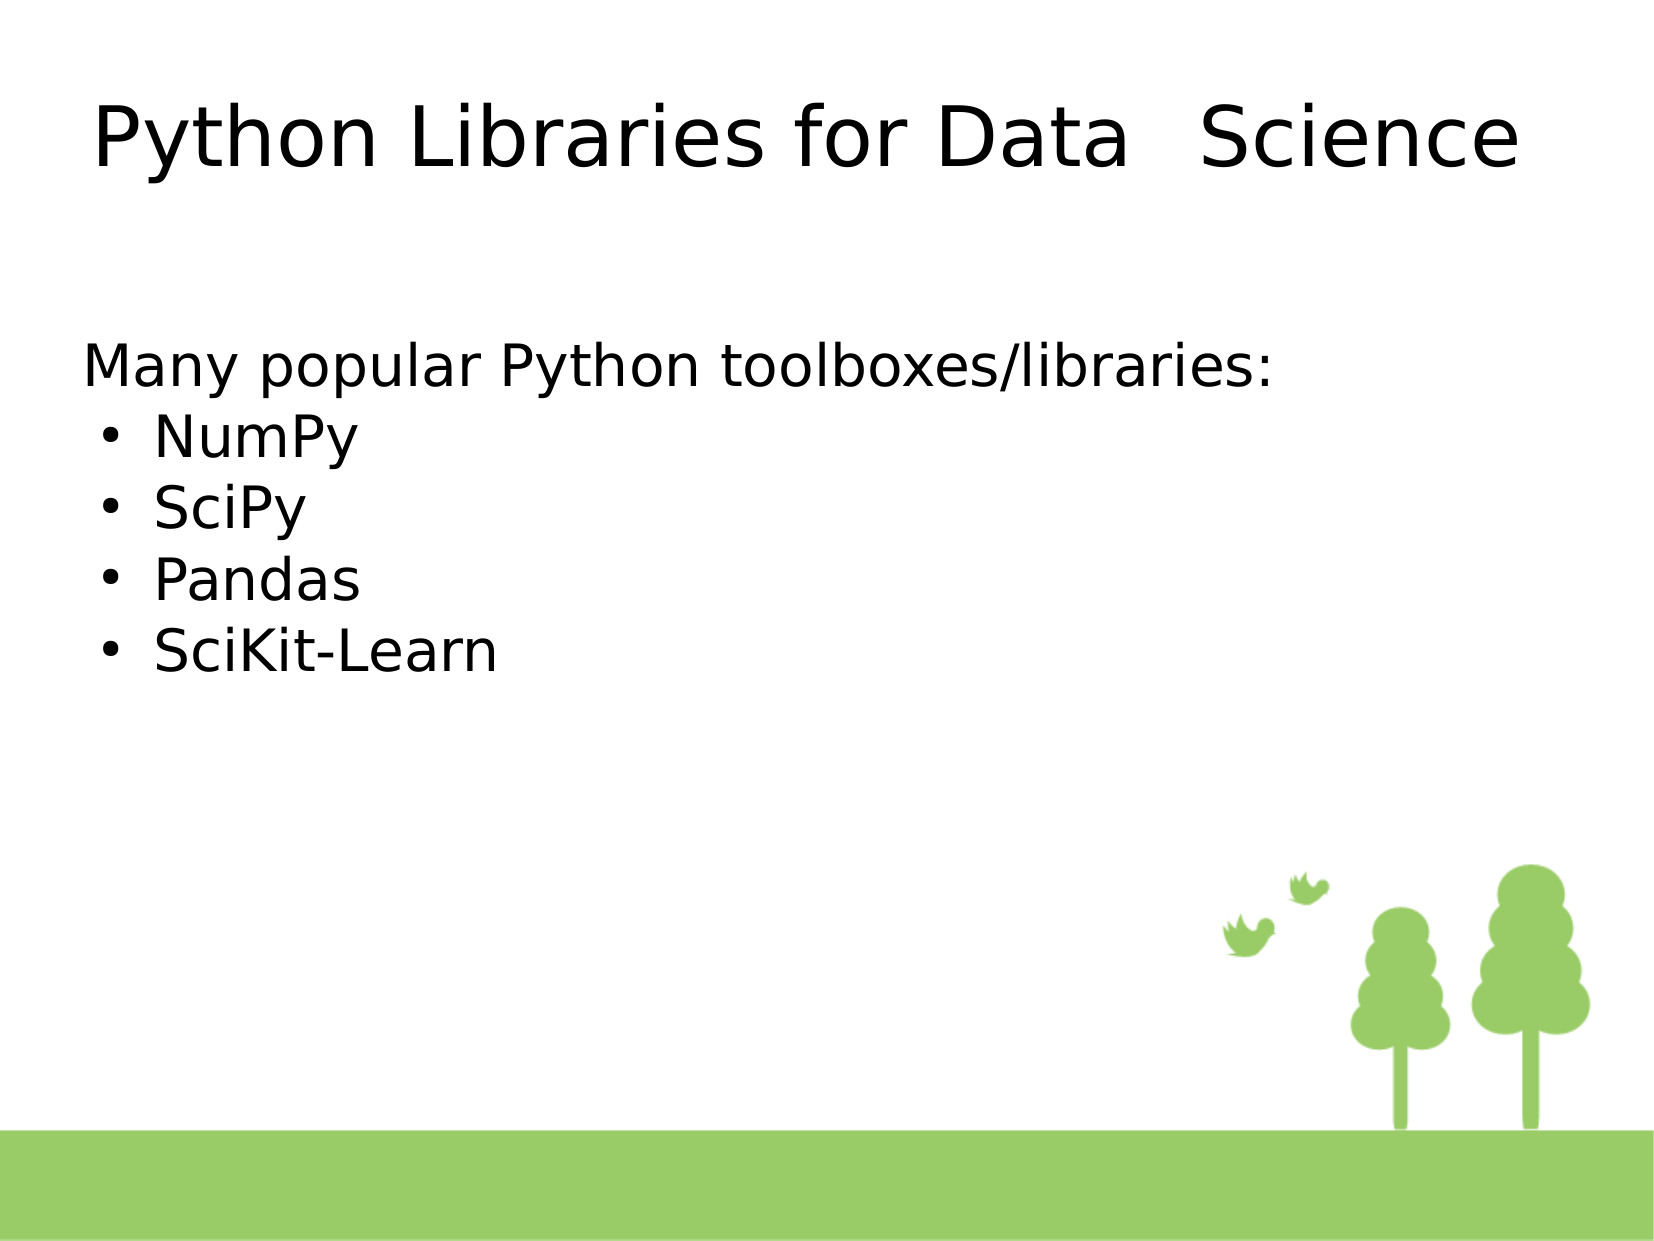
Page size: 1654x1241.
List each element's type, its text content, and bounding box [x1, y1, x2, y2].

title Python Libraries for Data Science [76, 30, 1589, 249]
list Many popular Python toolboxes/libraries: NumPy SciPy Pandas SciKit-Learn [82, 337, 1571, 1057]
picture [0, 0, 1654, 1241]
